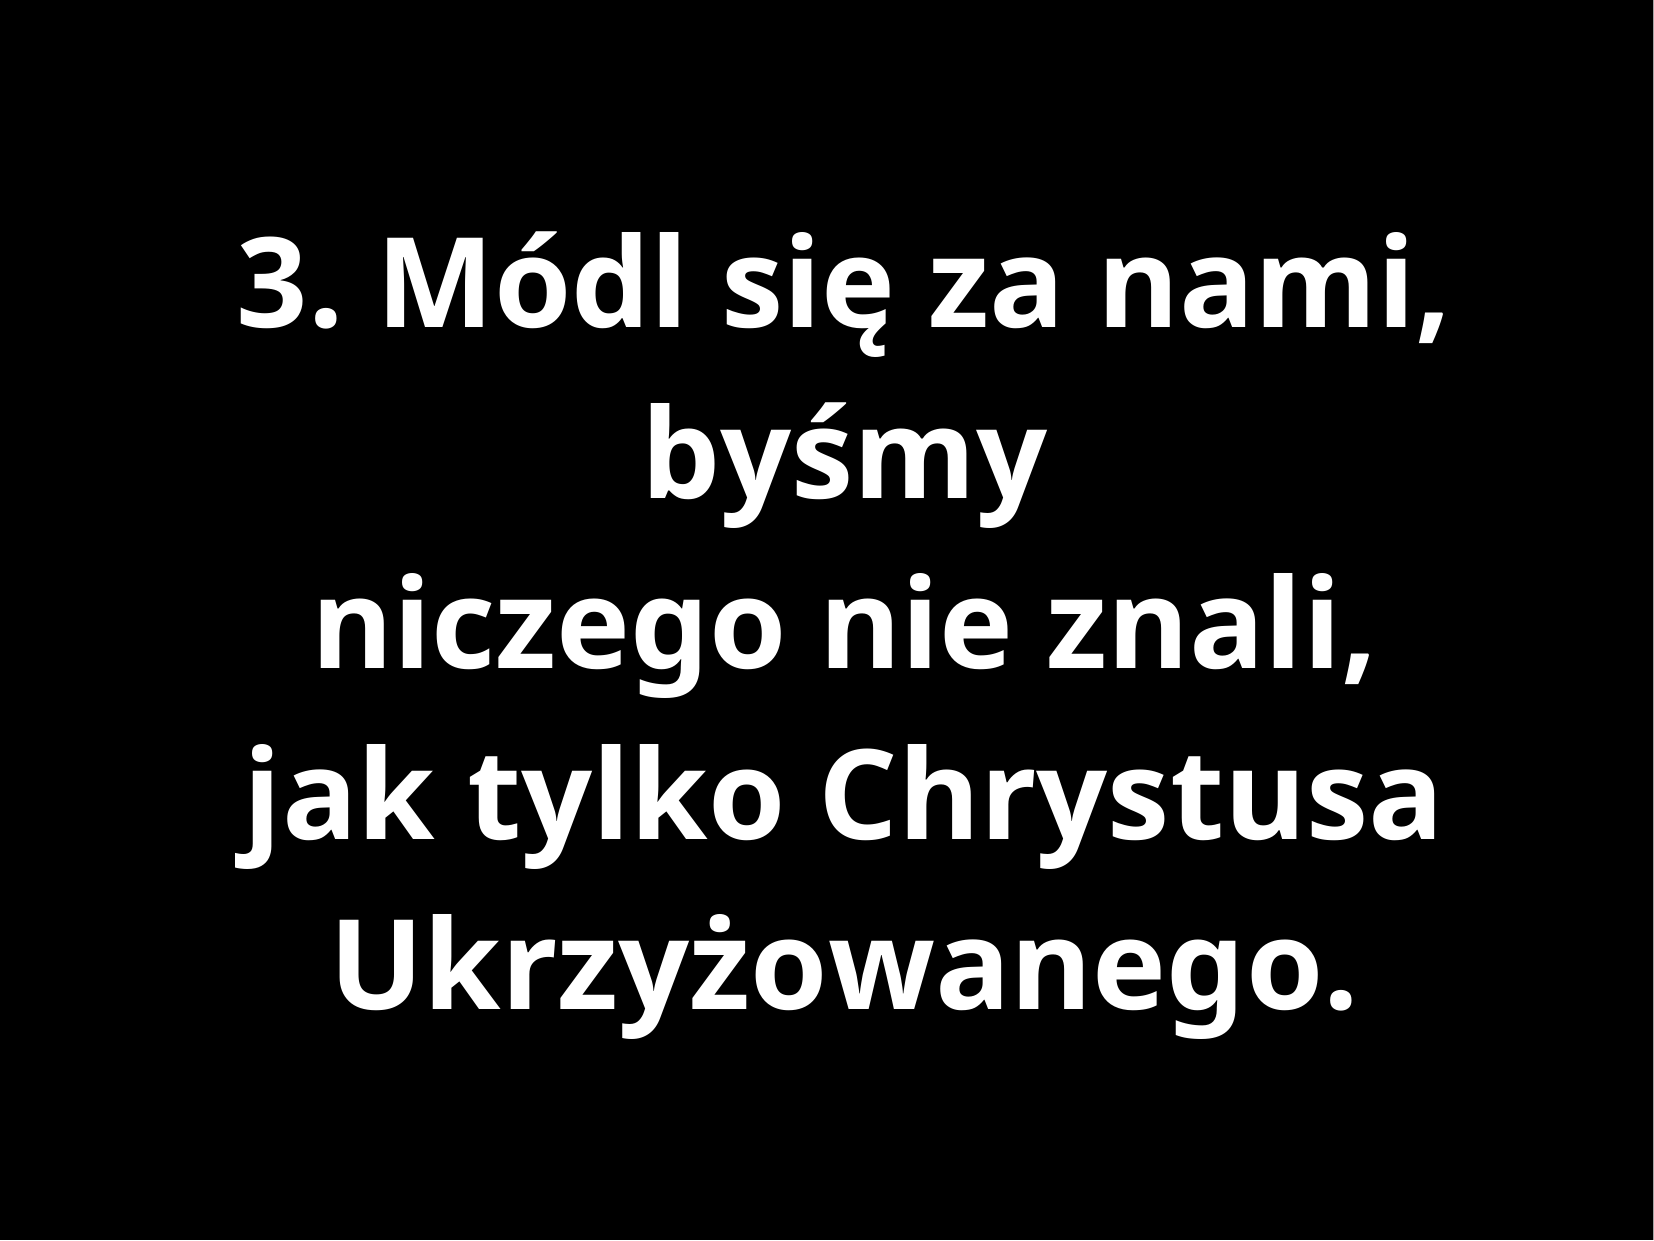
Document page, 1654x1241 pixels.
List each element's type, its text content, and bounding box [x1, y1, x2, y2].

subtitle 3. Módl się za nami, byśmy niczego nie znali, jak tylko Chrystusa Ukrzyżowanego. [0, 0, 1654, 1241]
